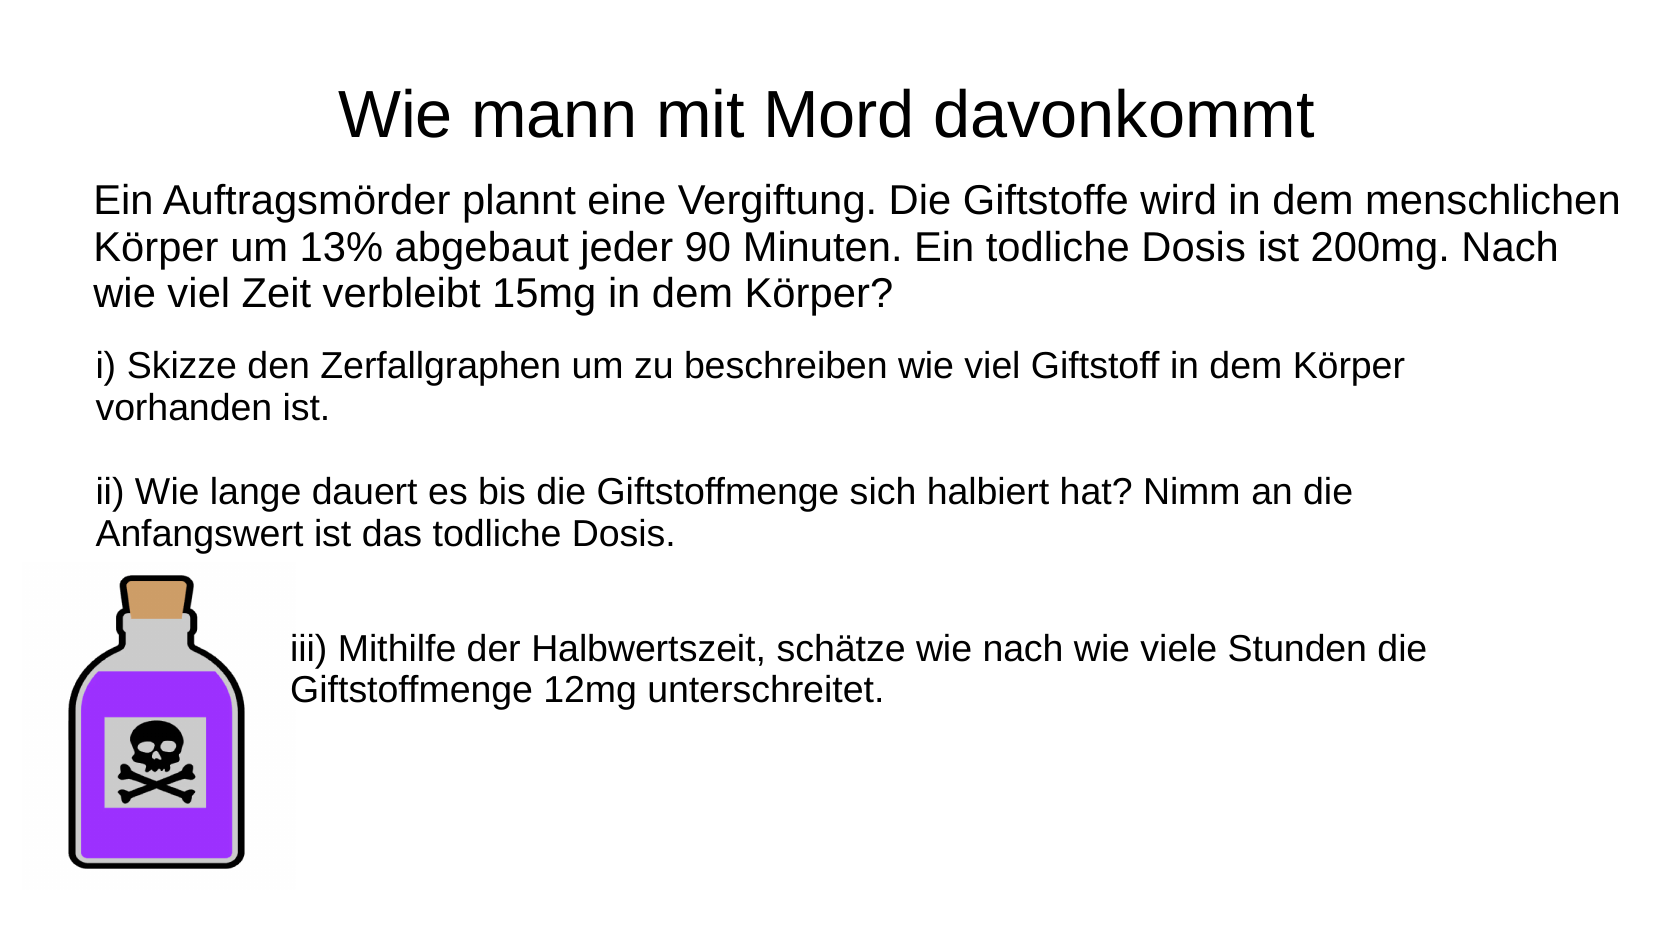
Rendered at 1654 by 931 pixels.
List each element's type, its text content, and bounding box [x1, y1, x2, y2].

list Ein Auftragsmörder plannt eine Vergiftung. Die Giftstoffe wird in dem menschlichen Körper um 13% abgebaut jeder 90 Minuten. Ein todliche Dosis ist 200mg. Nach wie viel Zeit verbleibt 15mg in dem Körper? [22, 177, 1632, 717]
text_box iii) Mithilfe der Halbwertszeit, schätze wie nach wie viele Stunden die Giftstoffmenge 12mg unterschreitet. [275, 619, 1612, 845]
picture [22, 562, 296, 890]
text_box i) Skizze den Zerfallgraphen um zu beschreiben wie viel Giftstoff in dem Körper vorhanden ist. ii) Wie lange dauert es bis die Giftstoffmenge sich halbiert hat? Nimm an die Anfangswert ist das todliche Dosis. [80, 337, 1572, 563]
title Wie mann mit Mord davonkommt [82, 37, 1571, 177]
